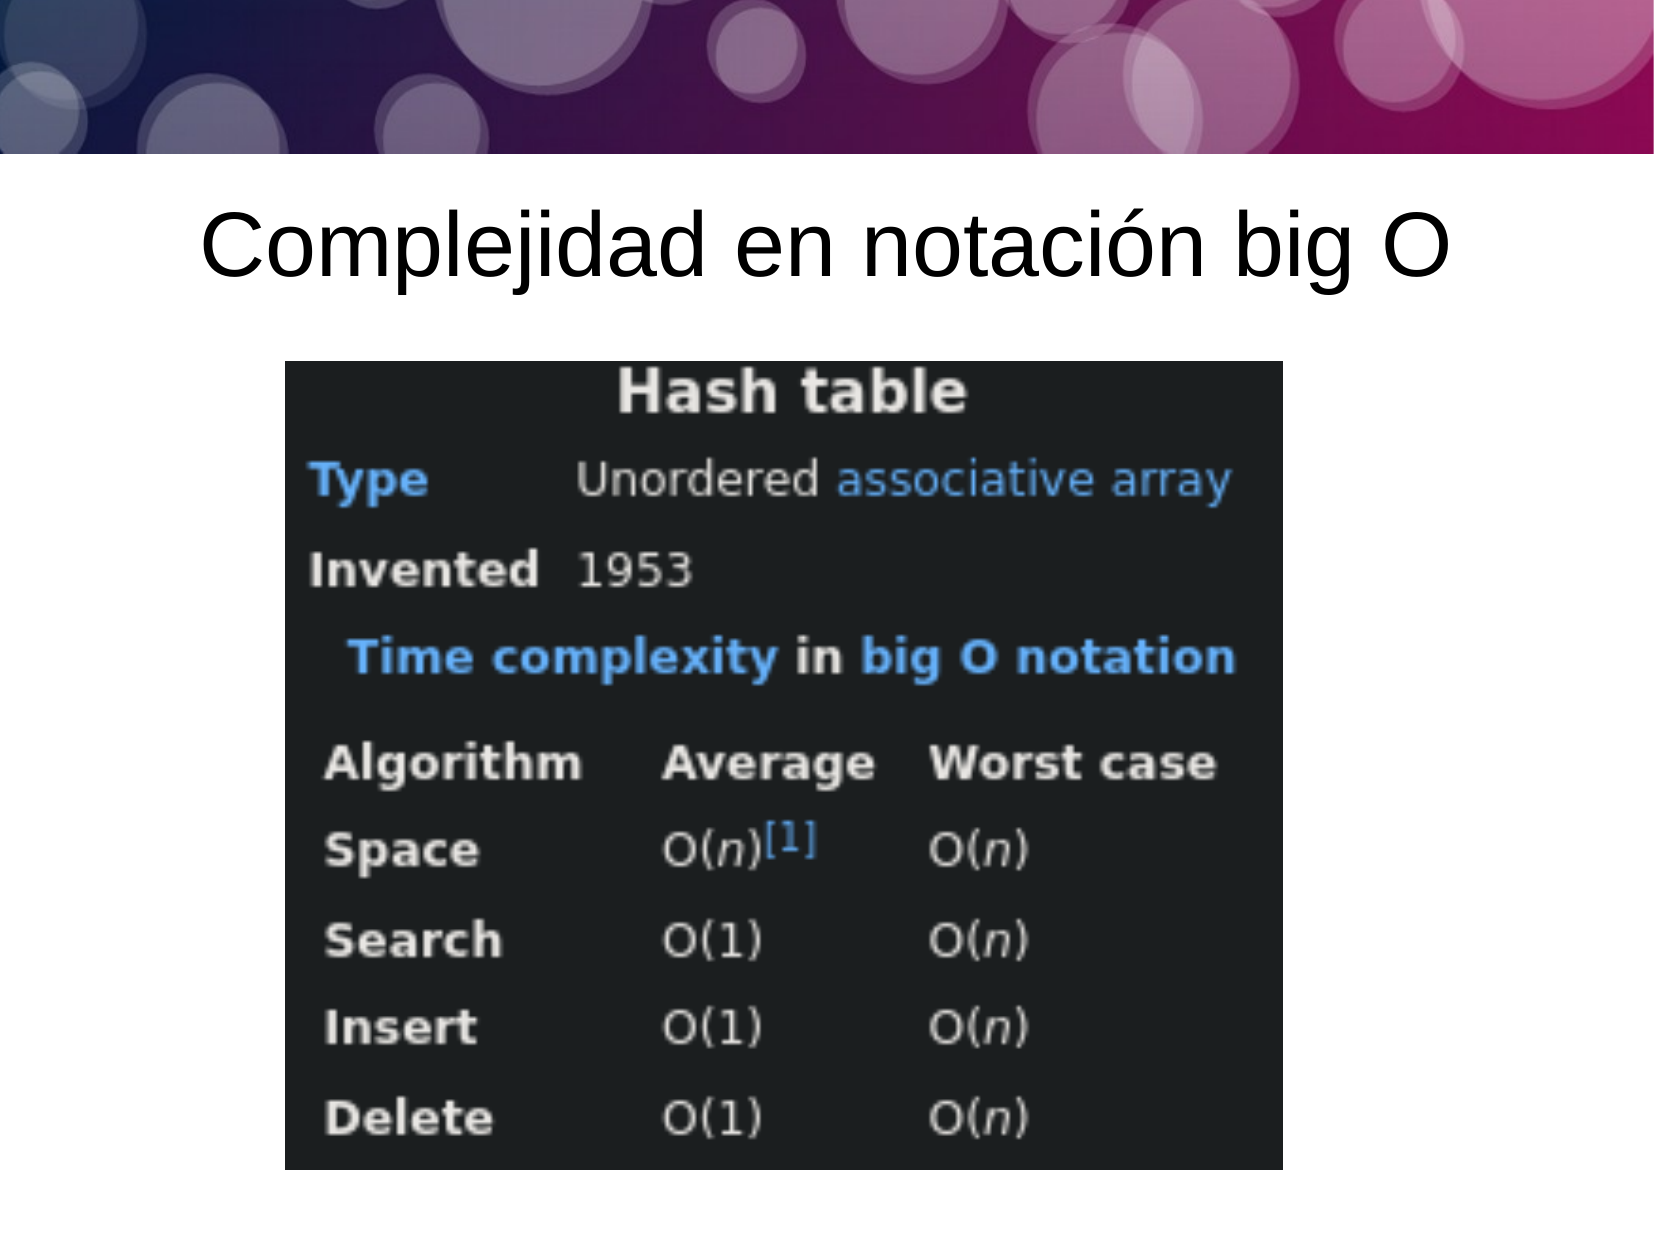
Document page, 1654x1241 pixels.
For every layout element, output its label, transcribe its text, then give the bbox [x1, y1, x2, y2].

title Complejidad en notación big O [82, 159, 1571, 331]
picture [285, 361, 1283, 1171]
picture [0, 0, 1654, 154]
